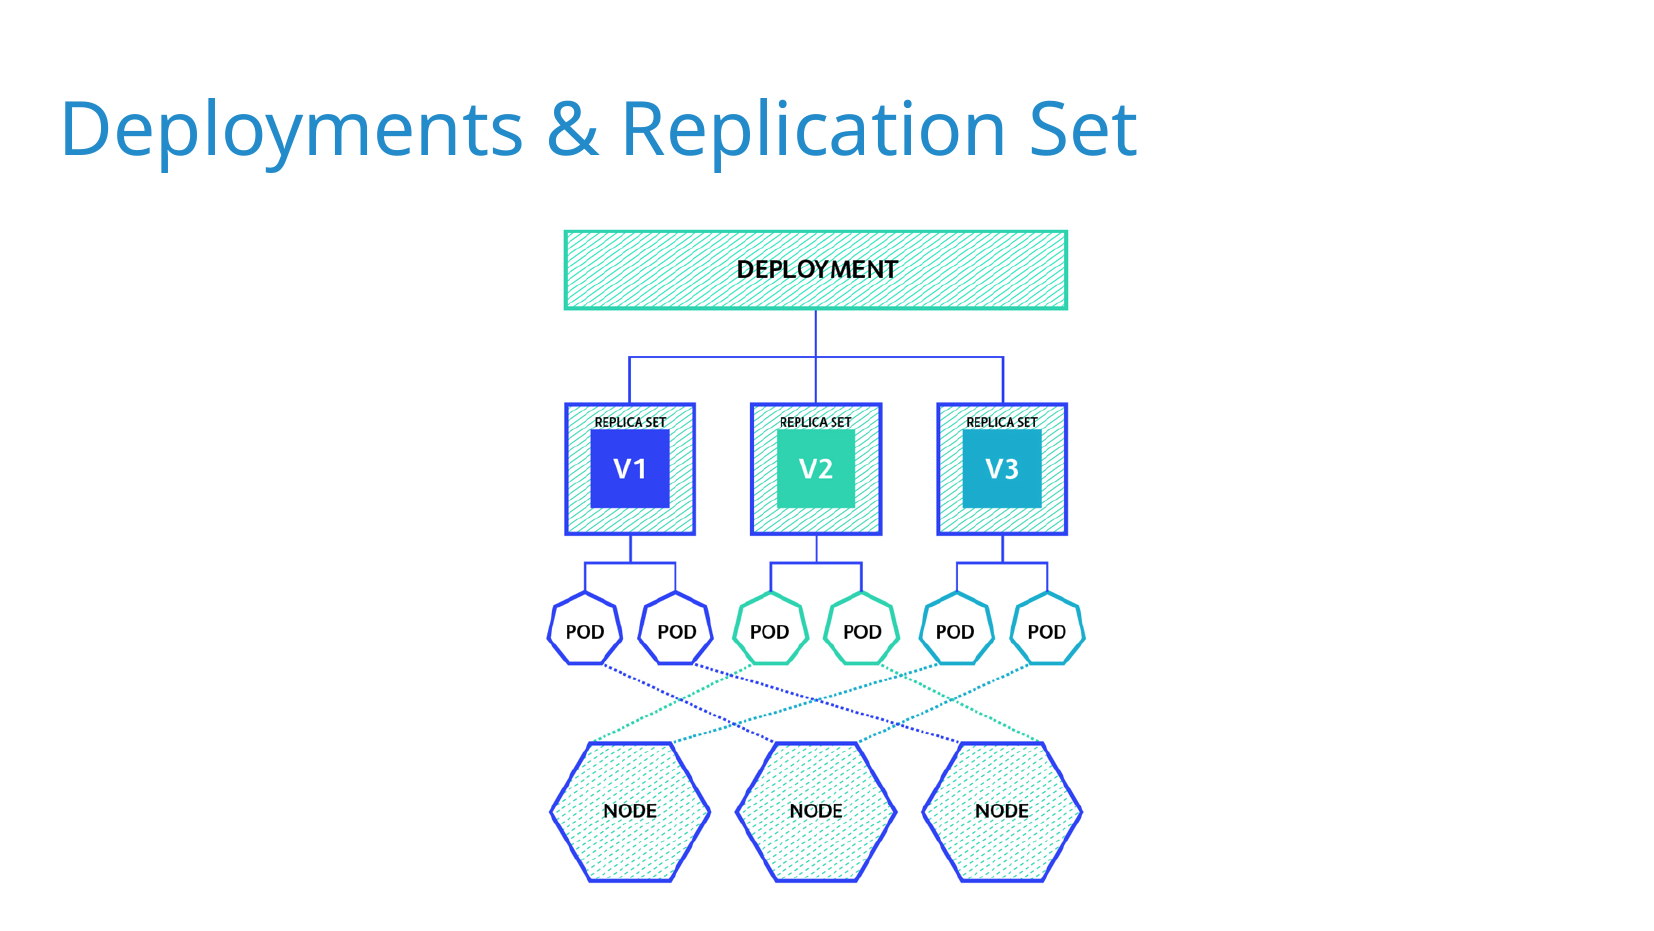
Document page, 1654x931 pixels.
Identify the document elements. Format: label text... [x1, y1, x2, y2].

picture [481, 177, 1152, 931]
title Deployments & Replication Set [59, 59, 1595, 178]
